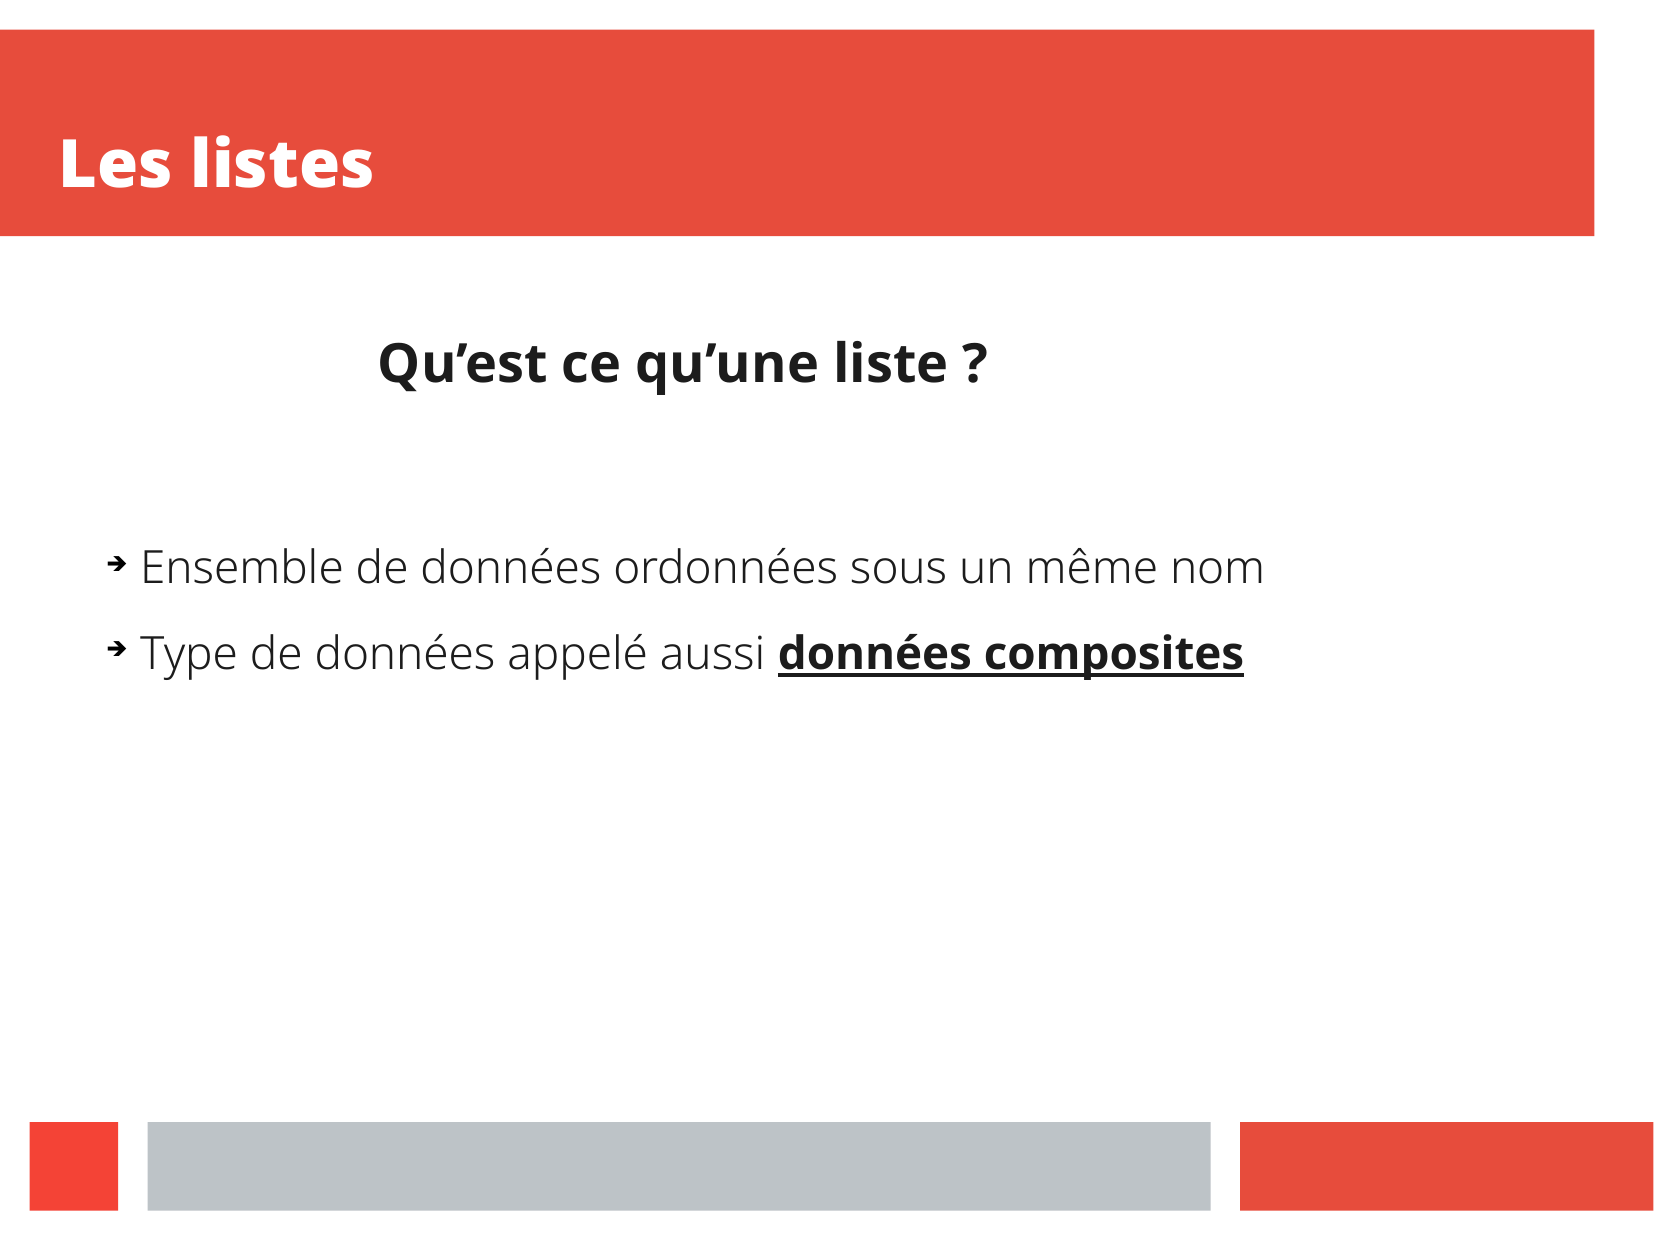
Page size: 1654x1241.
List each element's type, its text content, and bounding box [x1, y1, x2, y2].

title Les listes [59, 59, 1595, 207]
subtitle Qu’est ce qu’une liste ? [59, 324, 1565, 414]
list Ensemble de données ordonnées sous un même nom Type de données appelé aussi données composites [59, 437, 1565, 1093]
